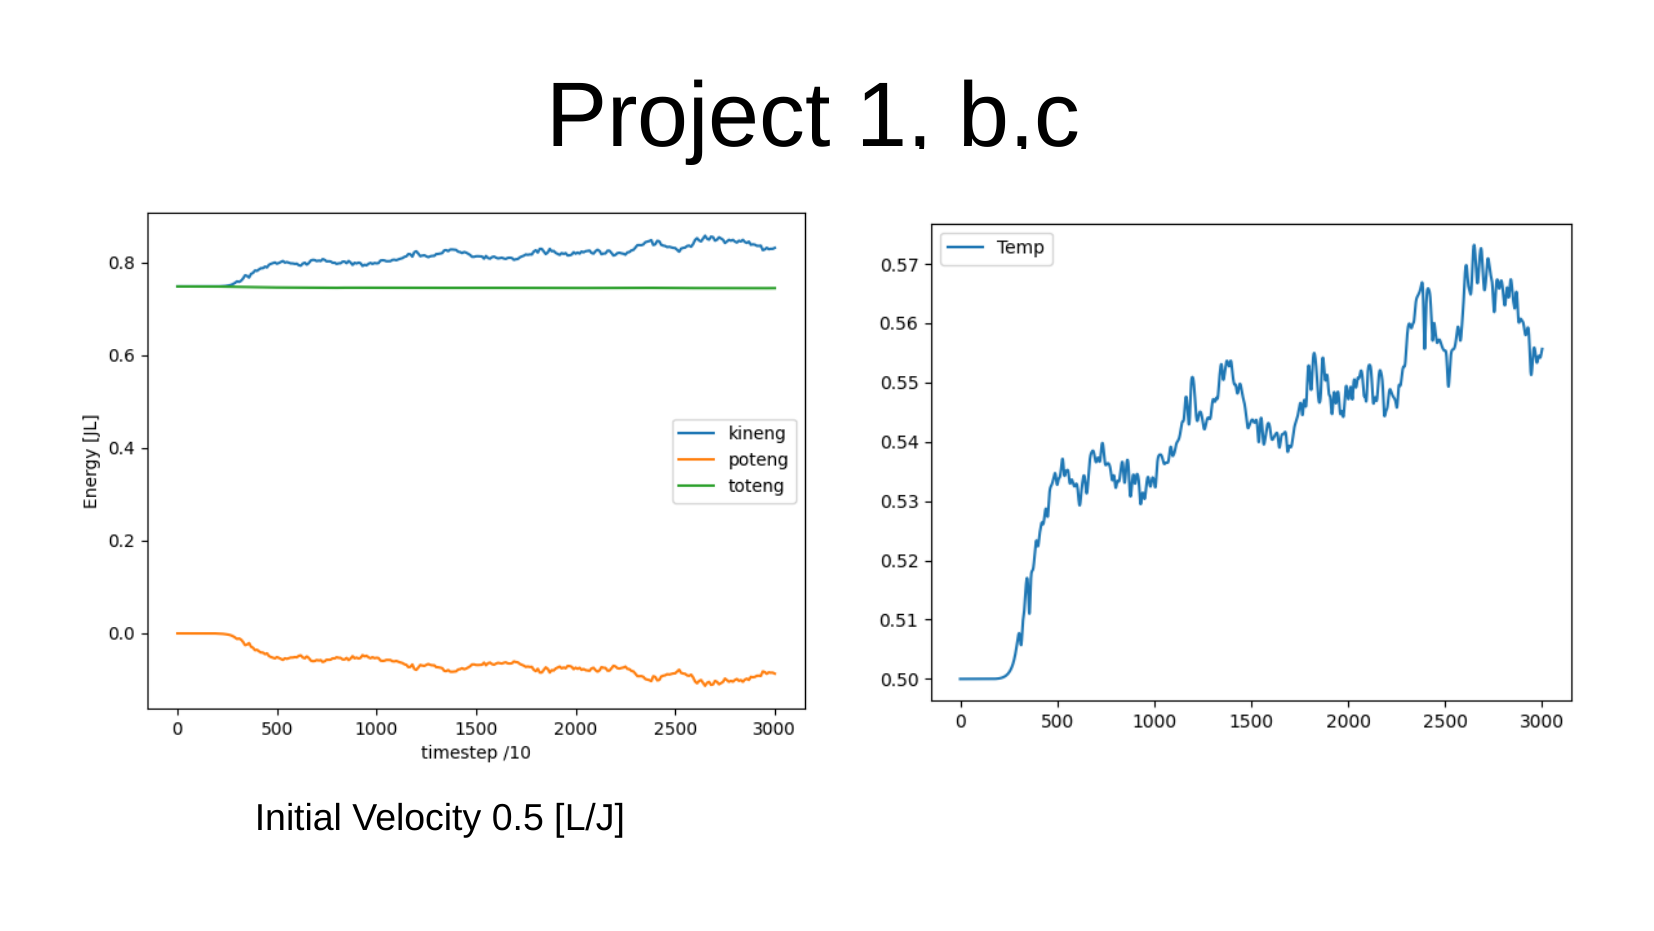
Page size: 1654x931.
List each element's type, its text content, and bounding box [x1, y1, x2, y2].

text_box Initial Velocity 0.5 [L/J] [240, 789, 721, 931]
picture [60, 149, 1654, 780]
title Project 1, b,c [82, 37, 1571, 179]
